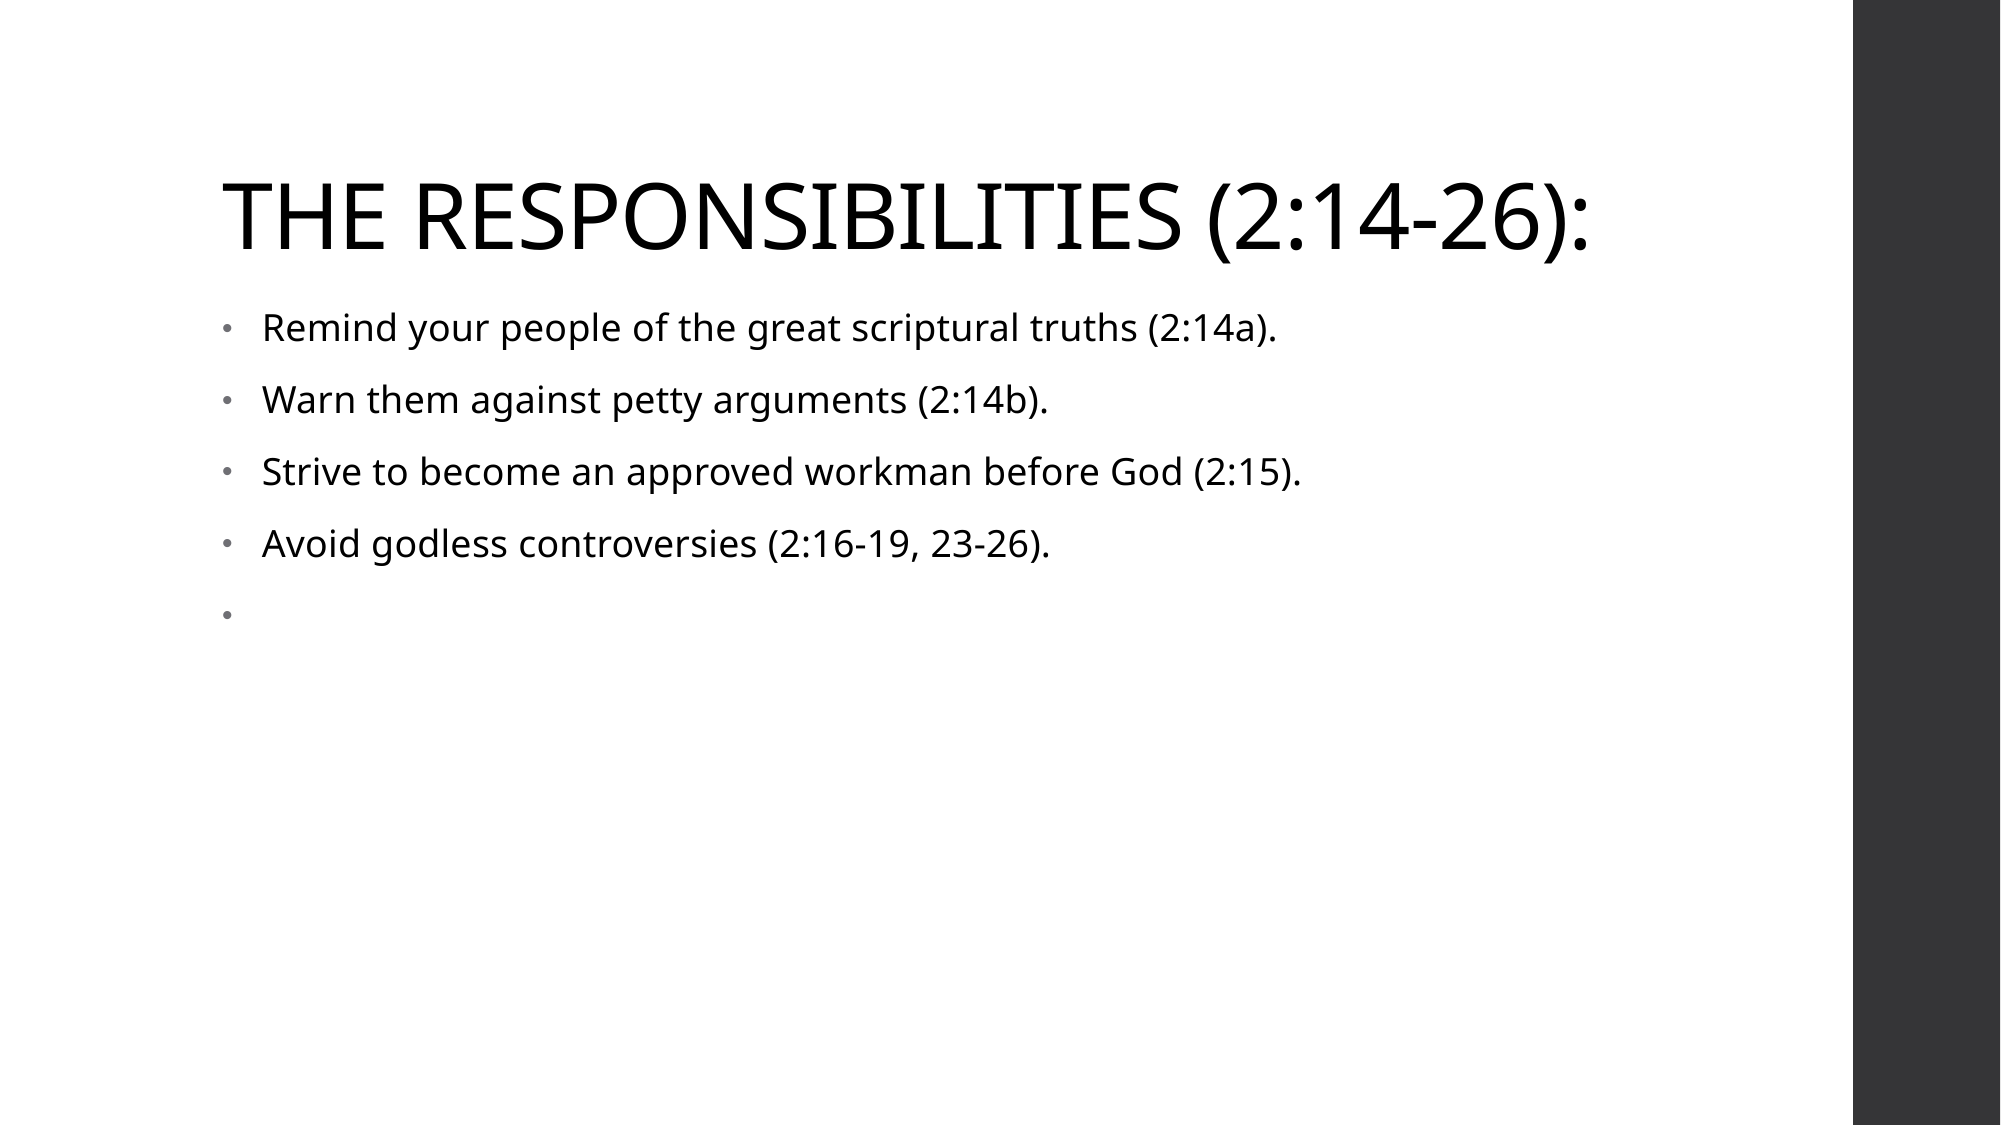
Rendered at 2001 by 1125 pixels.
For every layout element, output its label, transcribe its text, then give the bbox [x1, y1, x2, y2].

title THE RESPONSIBILITIES (2:14-26): [206, 60, 1797, 278]
list Remind your people of the great scriptural truths (2:14a). Warn them against petty arguments (2:14b). Strive to become an approved workman before God (2:15). Avoid godless controversies (2:16-19, 23-26). [206, 299, 1617, 1014]
